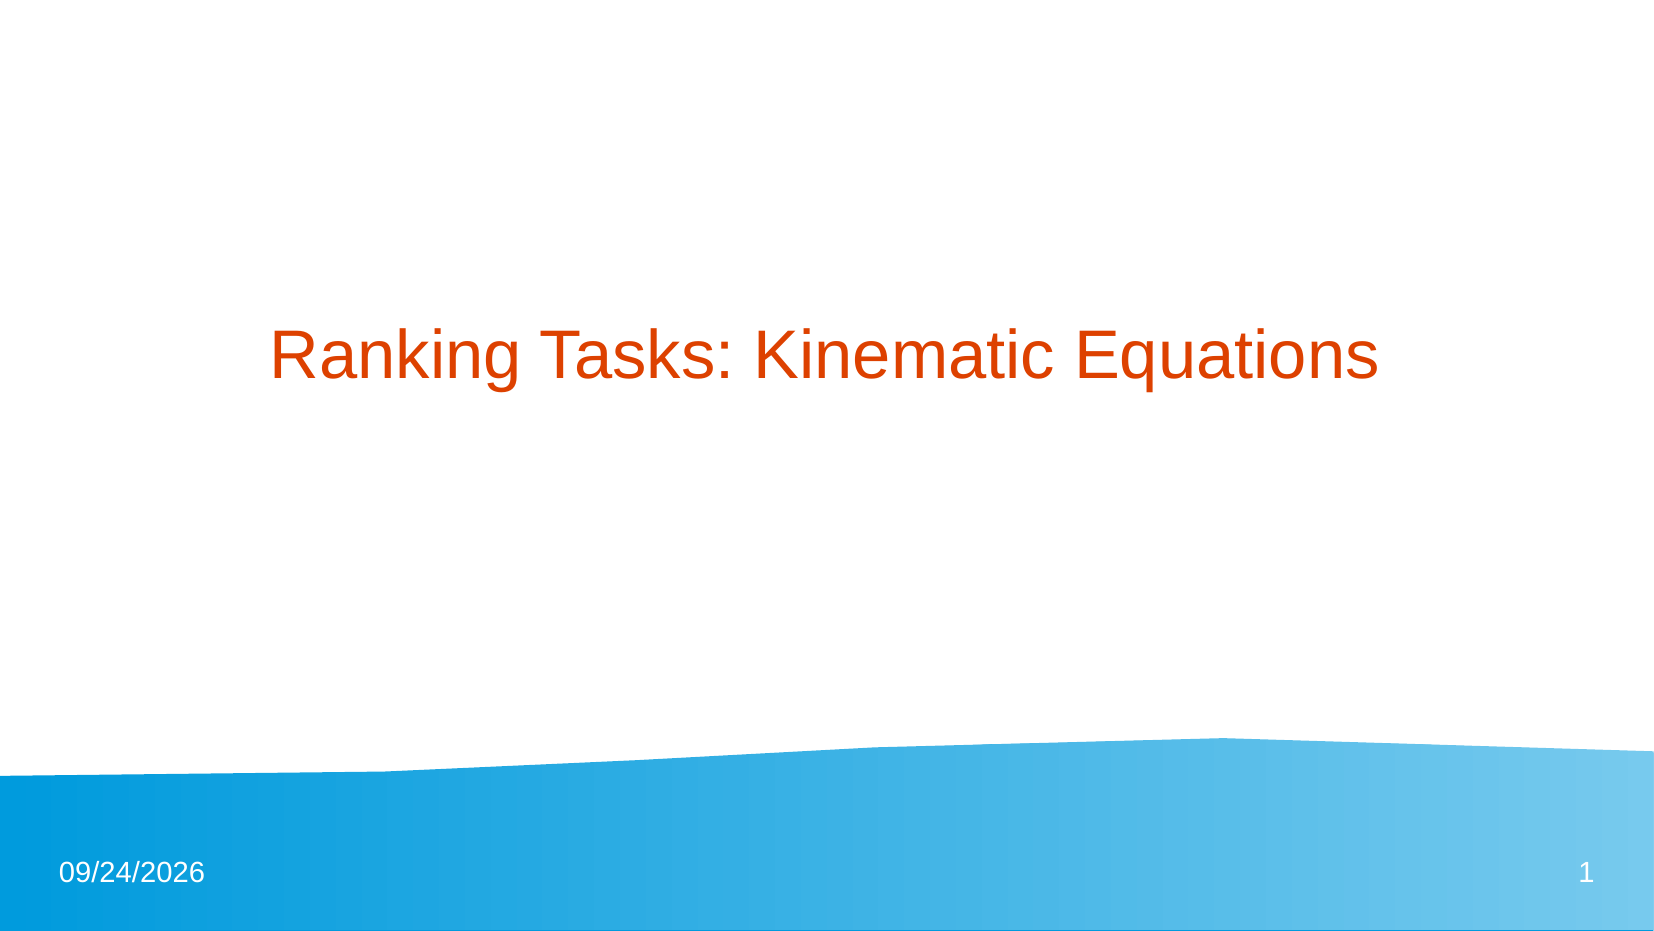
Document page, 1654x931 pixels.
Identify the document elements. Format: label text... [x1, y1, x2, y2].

title Ranking Tasks: Kinematic Equations [0, 265, 1651, 443]
